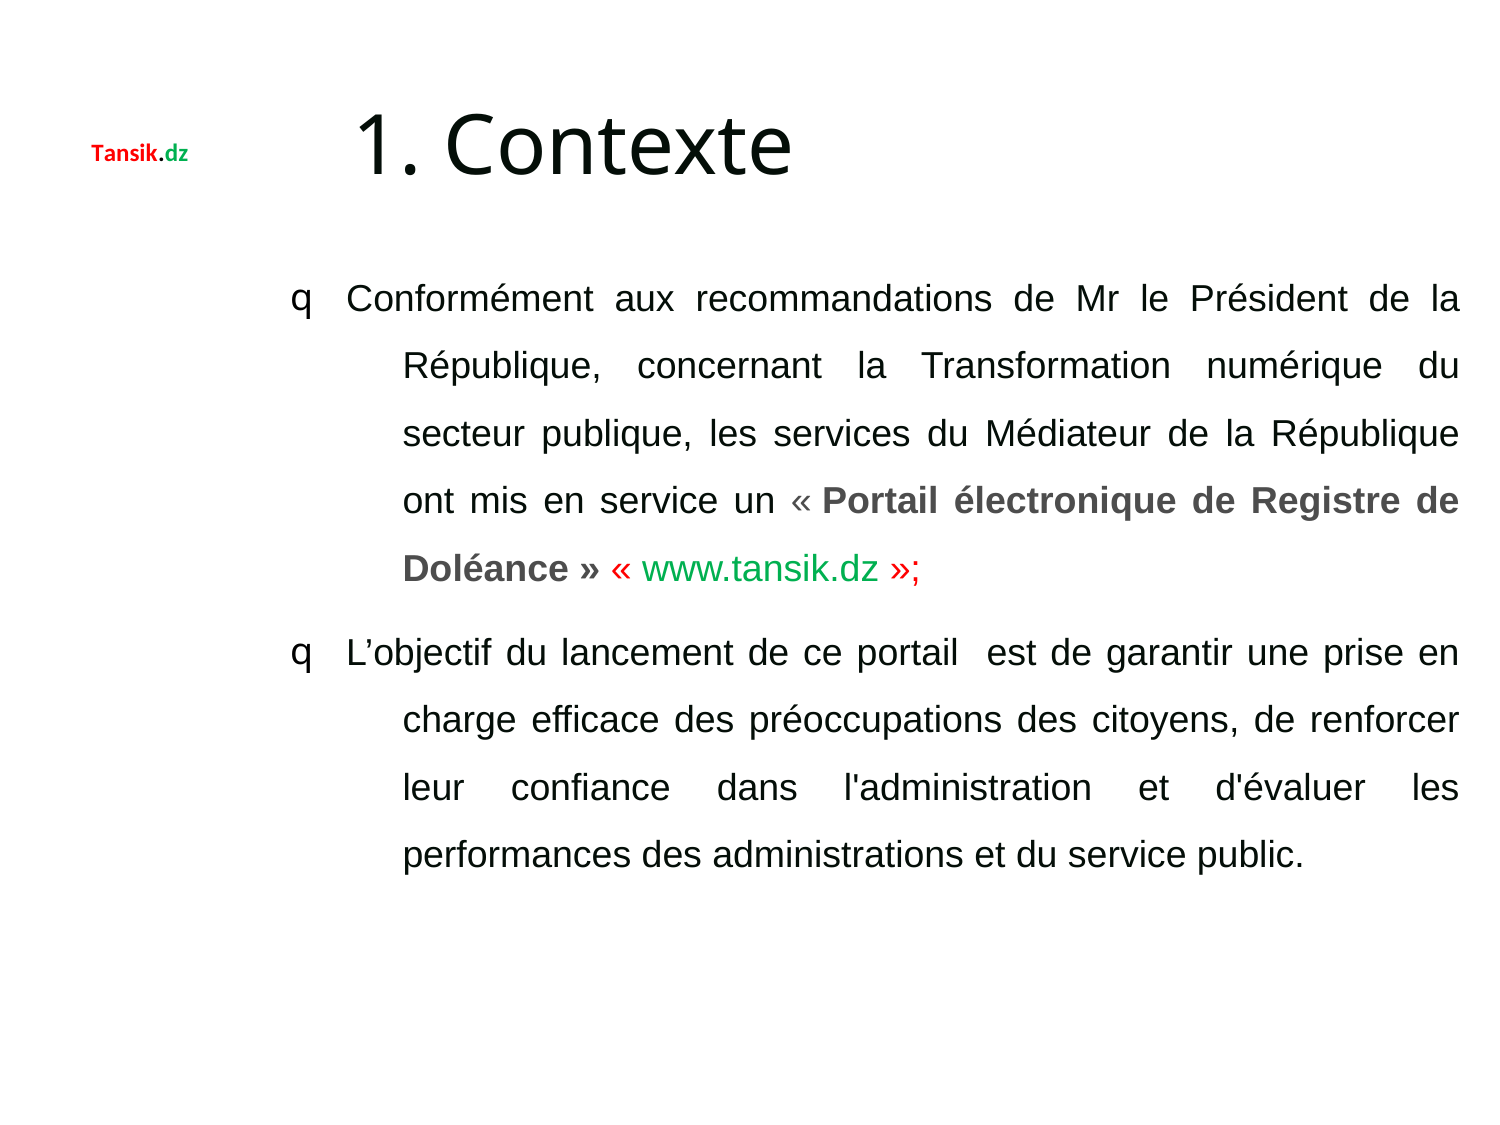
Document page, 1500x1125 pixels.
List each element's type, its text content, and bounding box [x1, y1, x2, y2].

text_box Conformément aux recommandations de Mr le Président de la République, concernant la Transformation numérique du secteur publique, les services du Médiateur de la République ont mis en service un « Portail électronique de Registre de Doléance » « www.tansik.dz »; L’objectif du lancement de ce portail est de garantir une prise en charge efficace des préoccupations des citoyens, de renforcer leur confiance dans l'administration et d'évaluer les performances des administrations et du service public. [275, 243, 1476, 941]
title 1. Contexte [337, 82, 1476, 201]
text_box Tansik.dz [76, 129, 219, 186]
